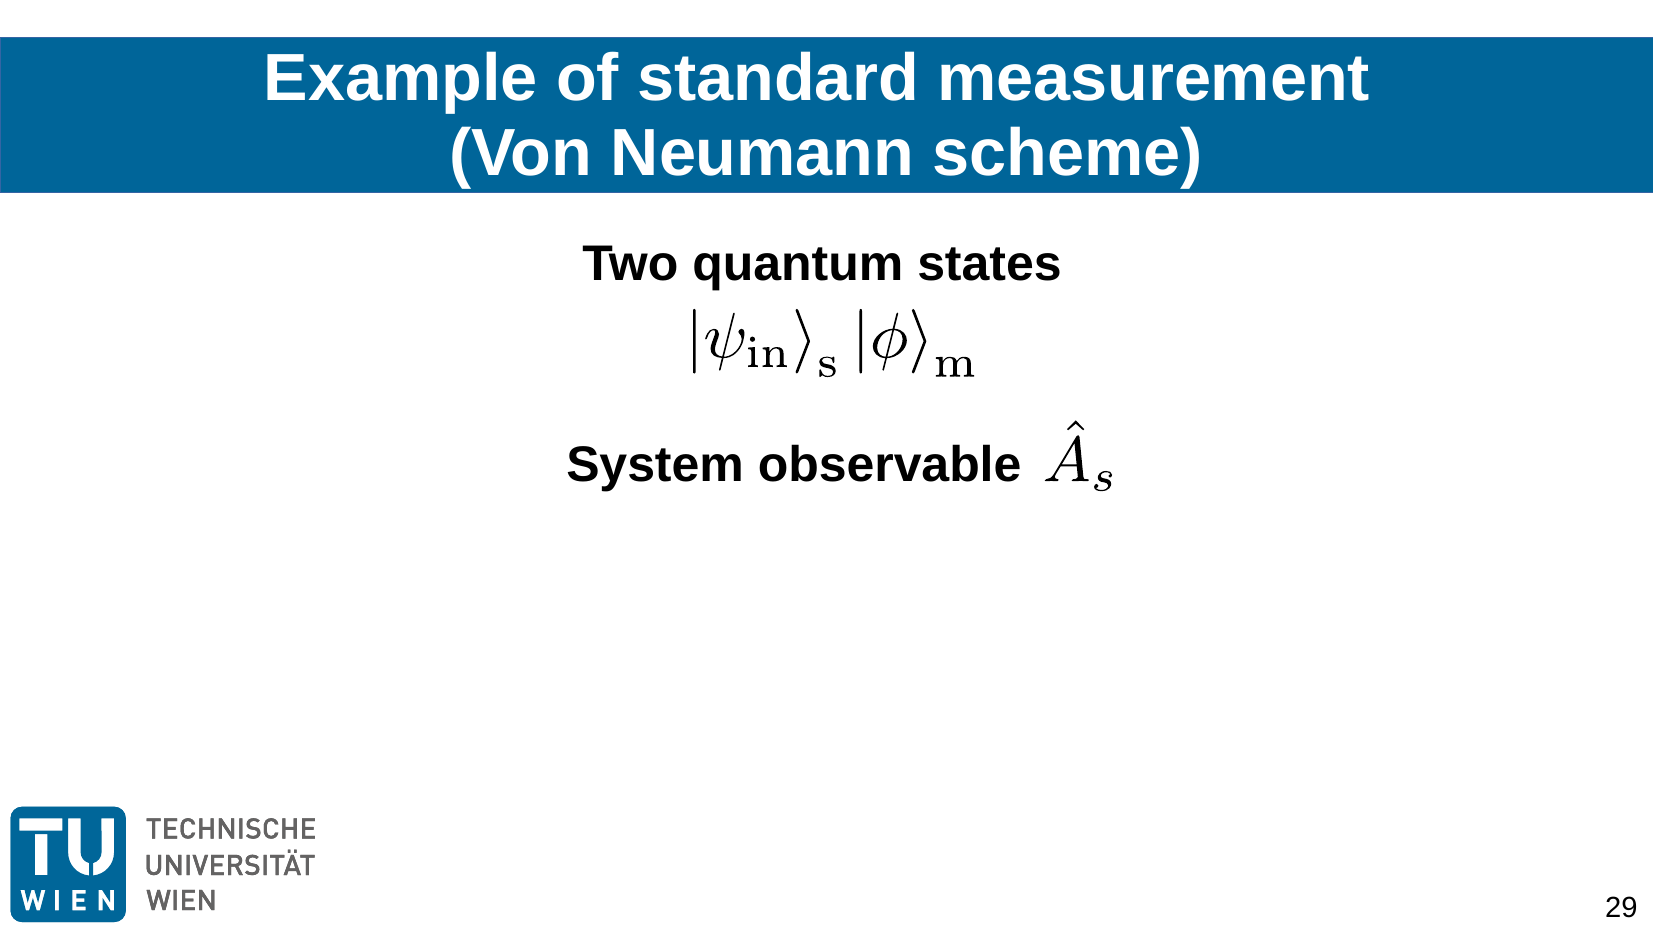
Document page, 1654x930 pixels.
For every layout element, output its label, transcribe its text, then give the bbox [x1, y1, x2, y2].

picture [671, 295, 987, 399]
picture [1029, 415, 1117, 521]
list Two quantum states [582, 235, 1071, 310]
title Example of standard measurement (Von Neumann scheme) [0, 37, 1653, 193]
list System observable [566, 436, 1029, 511]
